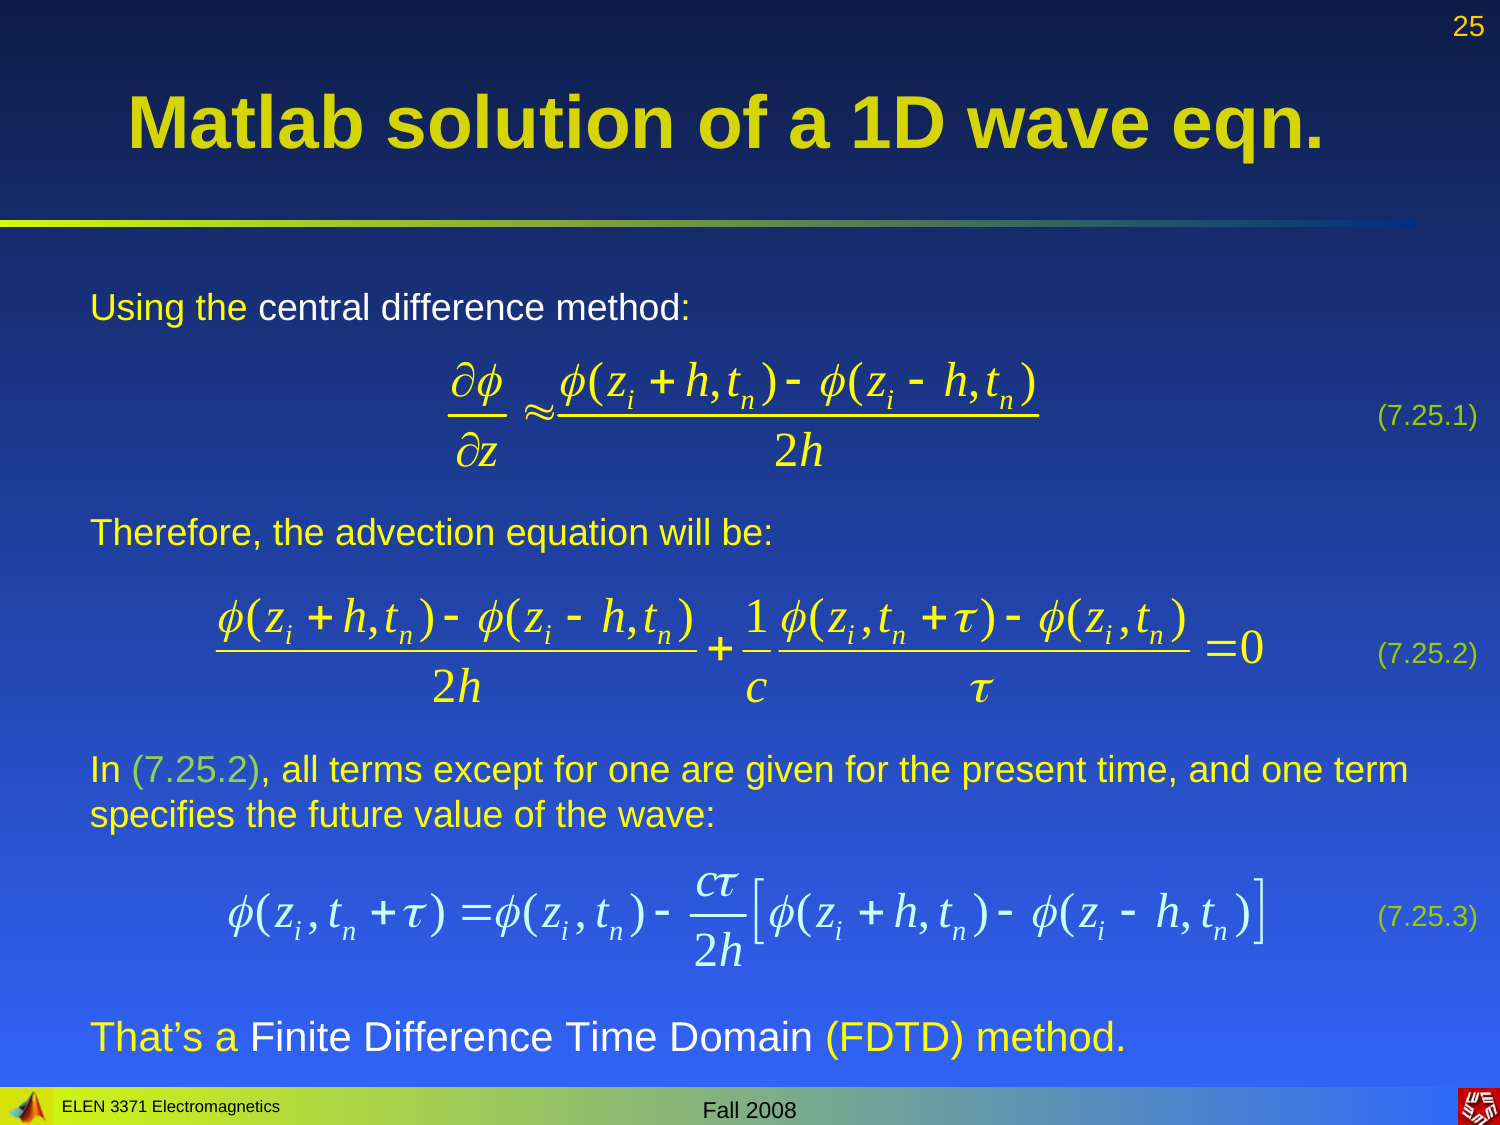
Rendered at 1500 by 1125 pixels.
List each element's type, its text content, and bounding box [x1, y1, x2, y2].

text_box In (7.25.2), all terms except for one are given for the present time, and one term specifies the future value of the wave: [75, 737, 1426, 843]
text_box That’s a Finite Difference Time Domain (FDTD) method. [75, 1001, 1438, 1068]
chart [221, 849, 1276, 978]
text_box Therefore, the advection equation will be: [75, 499, 988, 561]
picture [1458, 1088, 1500, 1125]
chart [208, 585, 1274, 713]
chart [440, 350, 1047, 478]
text_box (7.25.3) [1362, 889, 1500, 940]
text_box (7.25.1) [1362, 388, 1500, 440]
title Matlab solution of a 1D wave eqn. [112, 37, 1388, 201]
picture [0, 1087, 54, 1125]
text_box Using the central difference method: [75, 274, 913, 336]
text_box (7.25.2) [1362, 626, 1500, 677]
